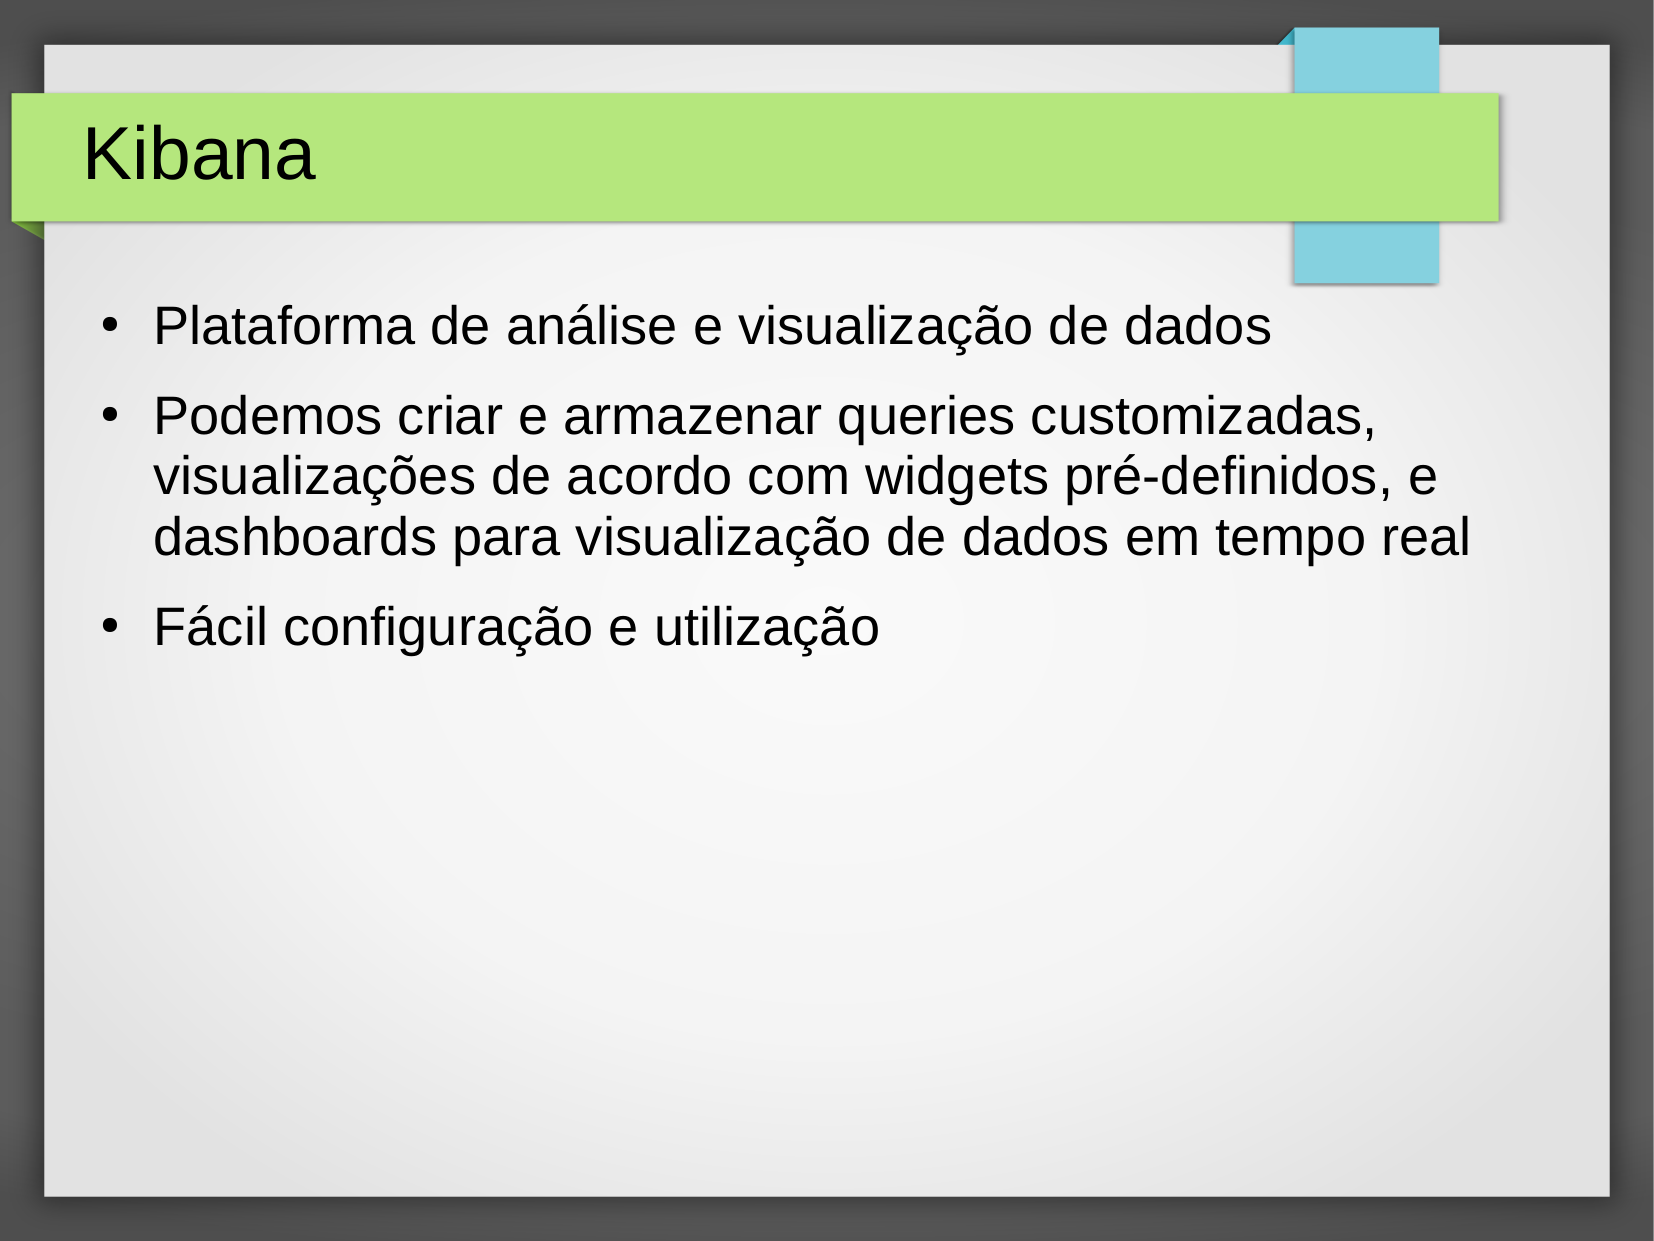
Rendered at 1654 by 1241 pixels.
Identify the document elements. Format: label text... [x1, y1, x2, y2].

picture [0, 0, 1654, 1241]
list Plataforma de análise e visualização de dados Podemos criar e armazenar queries customizadas, visualizações de acordo com widgets pré-definidos, e dashboards para visualização de dados em tempo real Fácil configuração e utilização [82, 295, 1571, 1015]
title Kibana [82, 94, 1264, 213]
